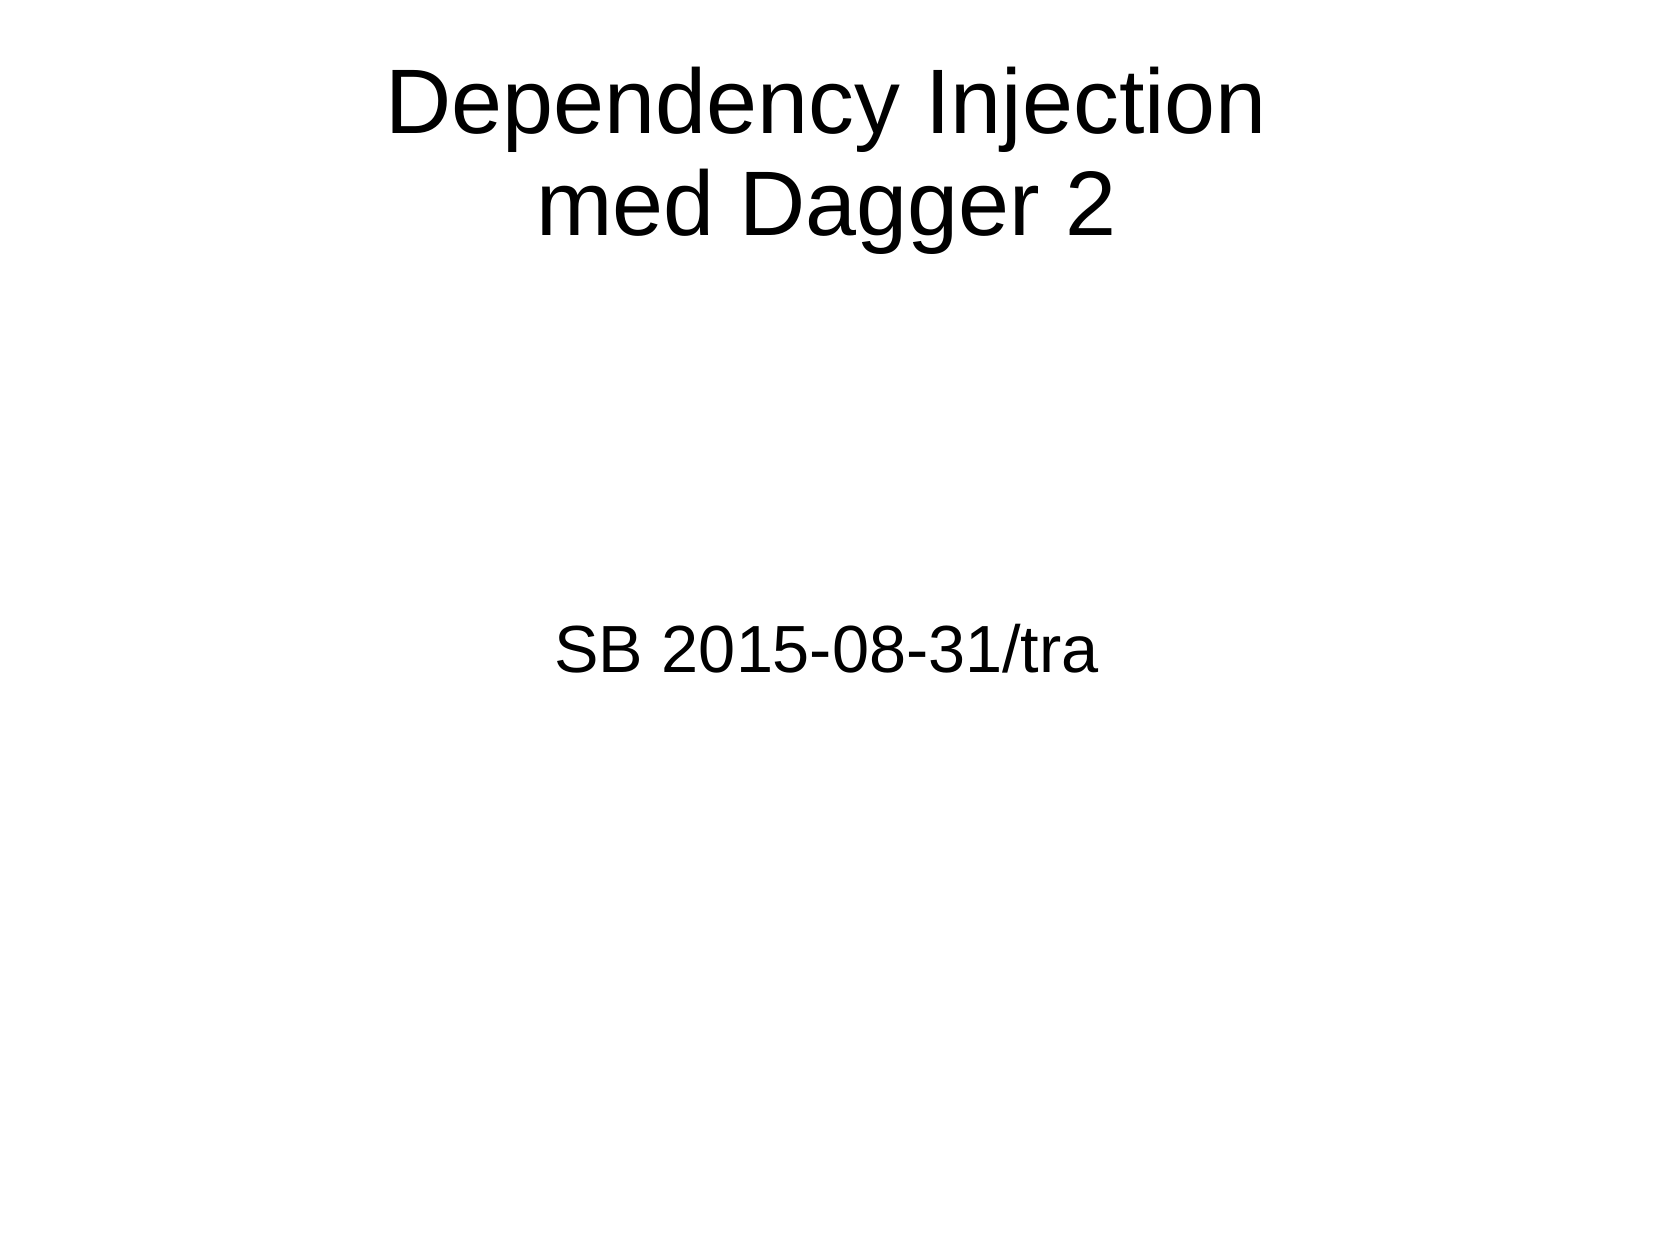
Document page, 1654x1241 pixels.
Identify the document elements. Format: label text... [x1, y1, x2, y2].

title Dependency Injection med Dagger 2 [82, 49, 1571, 257]
subtitle SB 2015-08-31/tra [82, 290, 1571, 1010]
